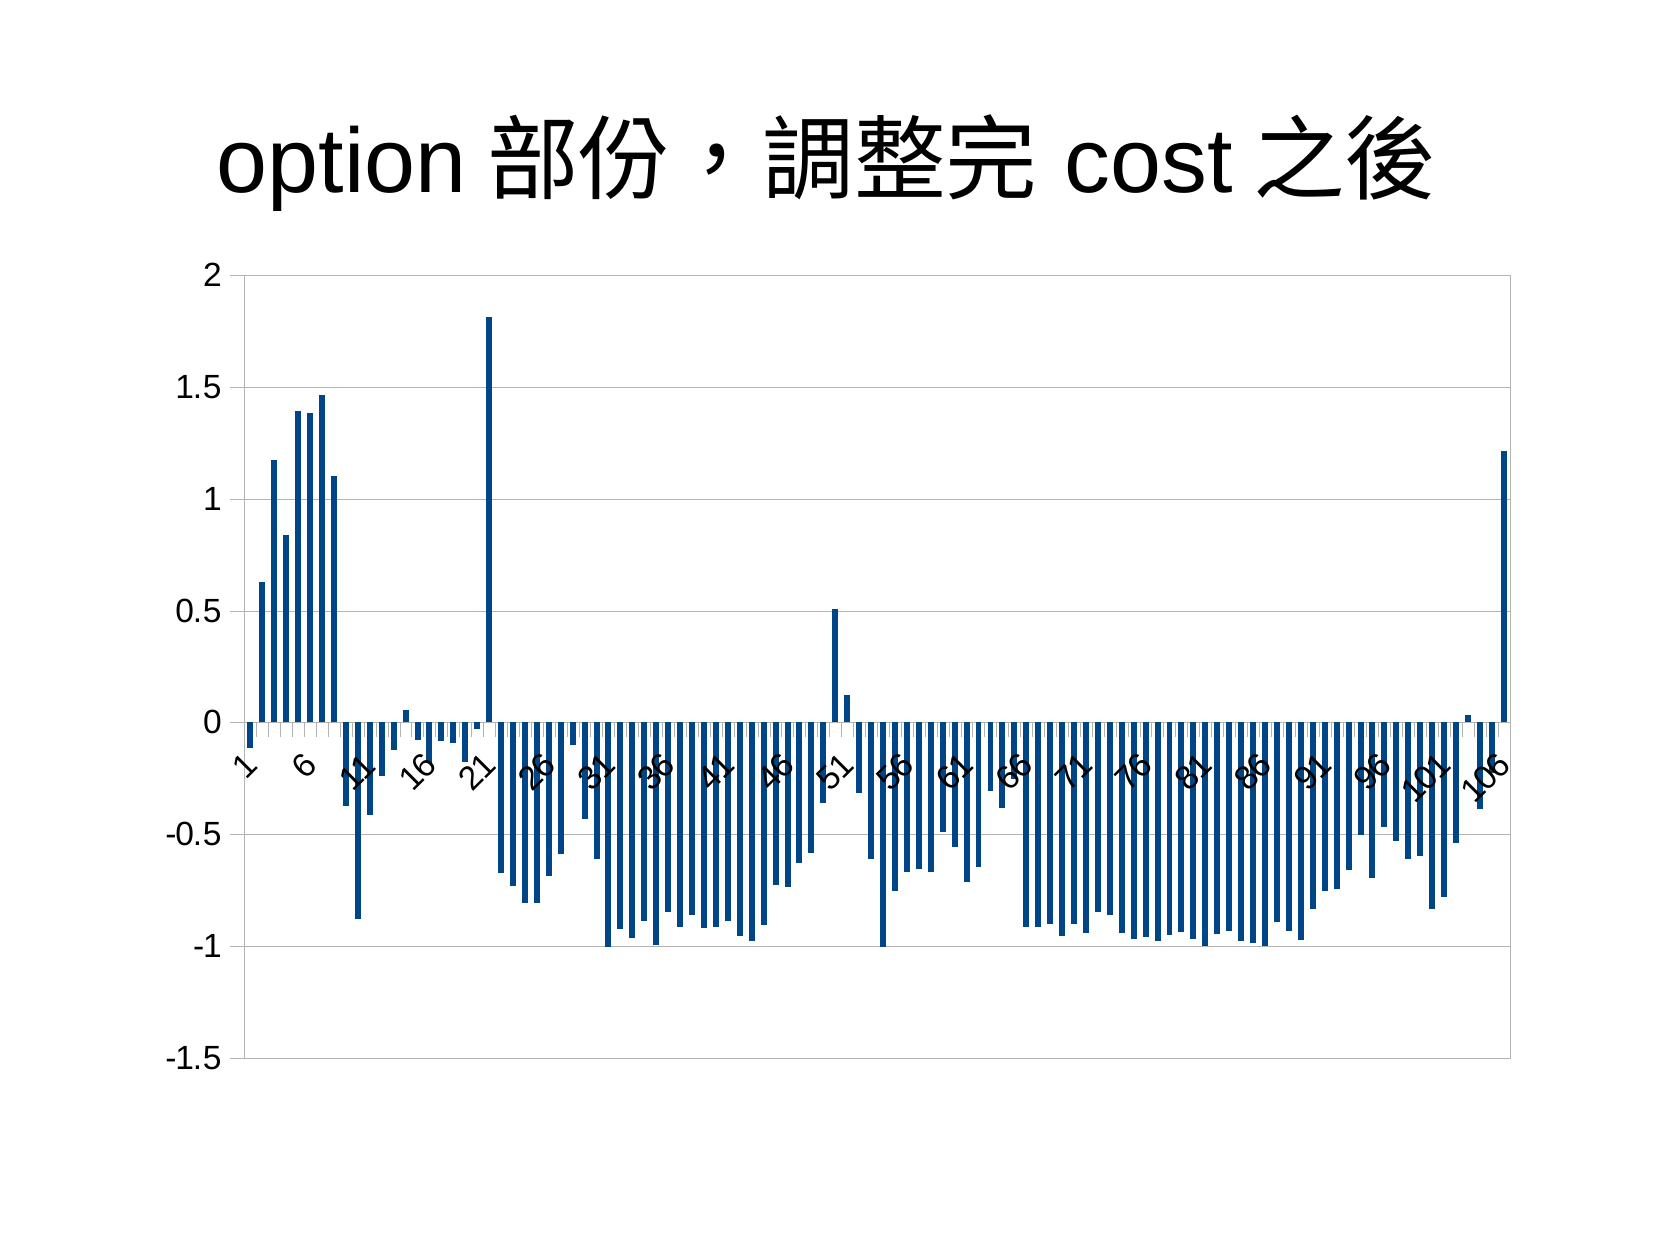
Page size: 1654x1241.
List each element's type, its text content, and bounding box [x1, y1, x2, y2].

title option部份，調整完cost之後 [82, 49, 1571, 257]
picture [165, 256, 1518, 1077]
